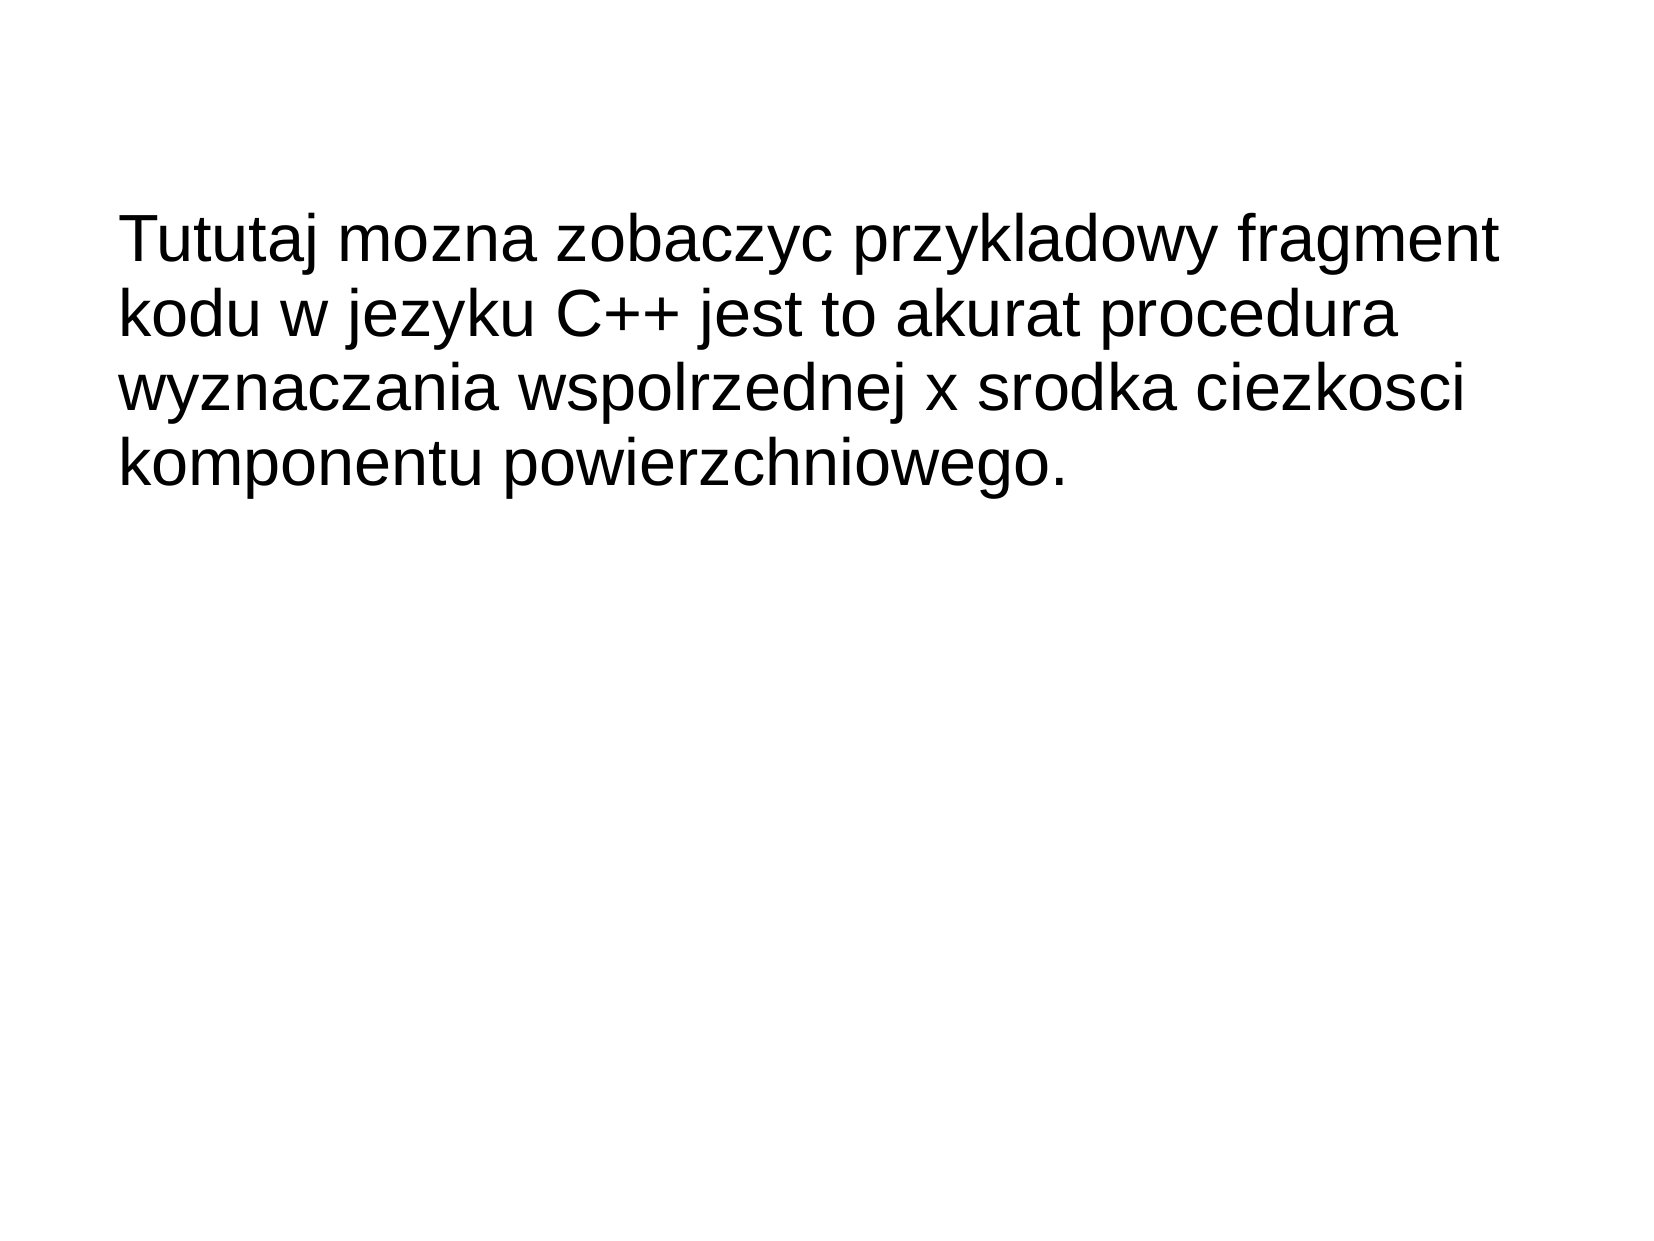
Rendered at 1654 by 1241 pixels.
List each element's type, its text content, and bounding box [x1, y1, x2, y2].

list Tututaj mozna zobaczyc przykladowy fragment kodu w jezyku C++ jest to akurat procedura wyznaczania wspolrzednej x srodka ciezkosci komponentu powierzchniowego. [47, 200, 1536, 1020]
